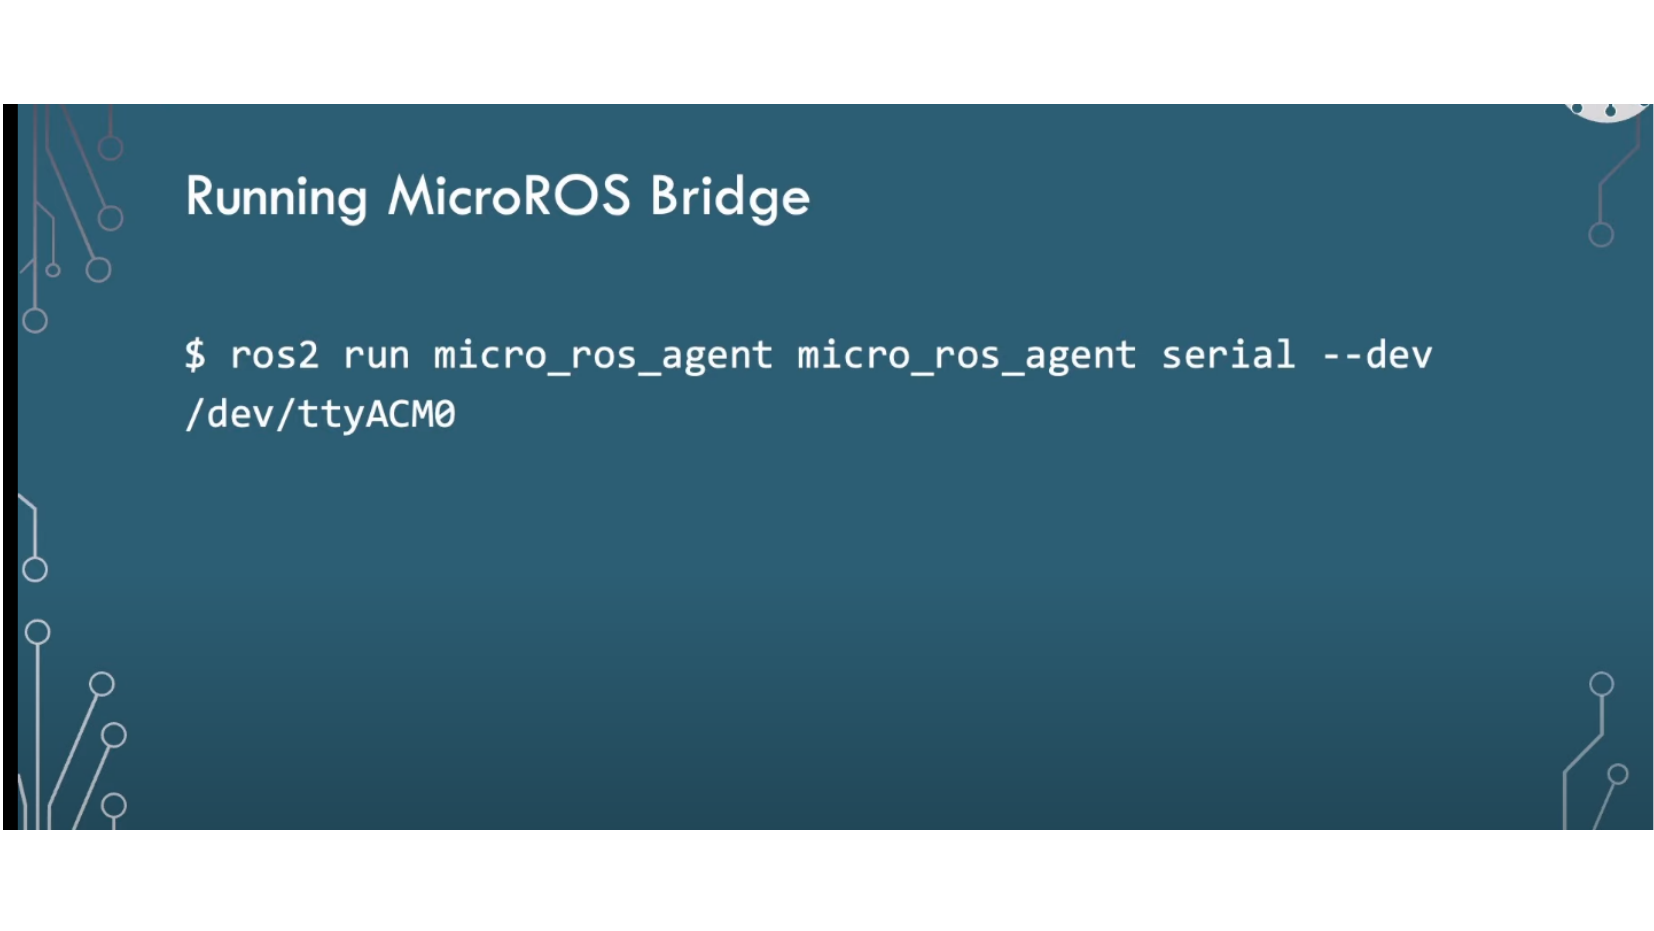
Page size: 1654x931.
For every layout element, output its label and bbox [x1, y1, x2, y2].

picture [3, 104, 1654, 830]
